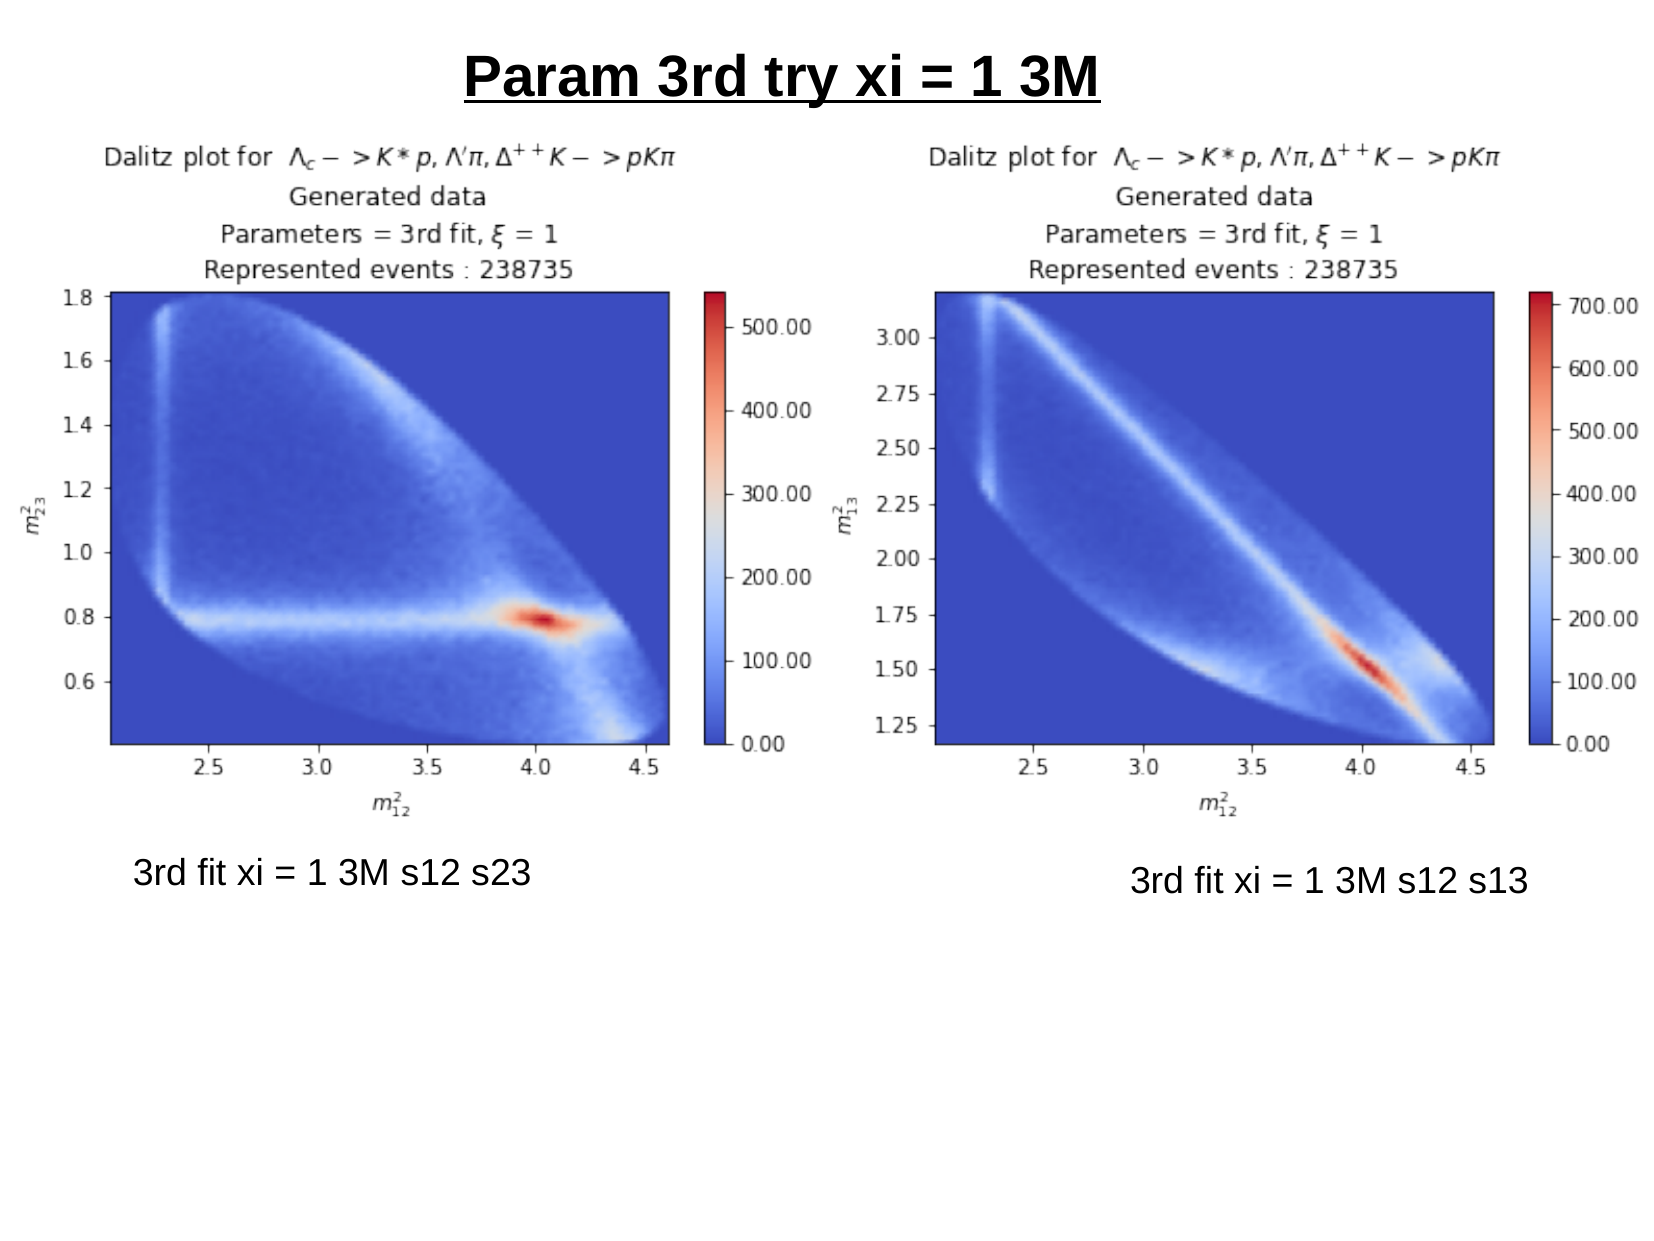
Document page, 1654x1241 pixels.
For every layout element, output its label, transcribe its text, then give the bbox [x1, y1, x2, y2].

text_box Param 3rd try xi = 1 3M [448, 36, 1116, 119]
text_box 3rd fit xi = 1 3M s12 s13 [1115, 852, 1544, 910]
text_box 3rd fit xi = 1 3M s12 s23 [118, 843, 547, 901]
picture [4, 129, 1654, 839]
